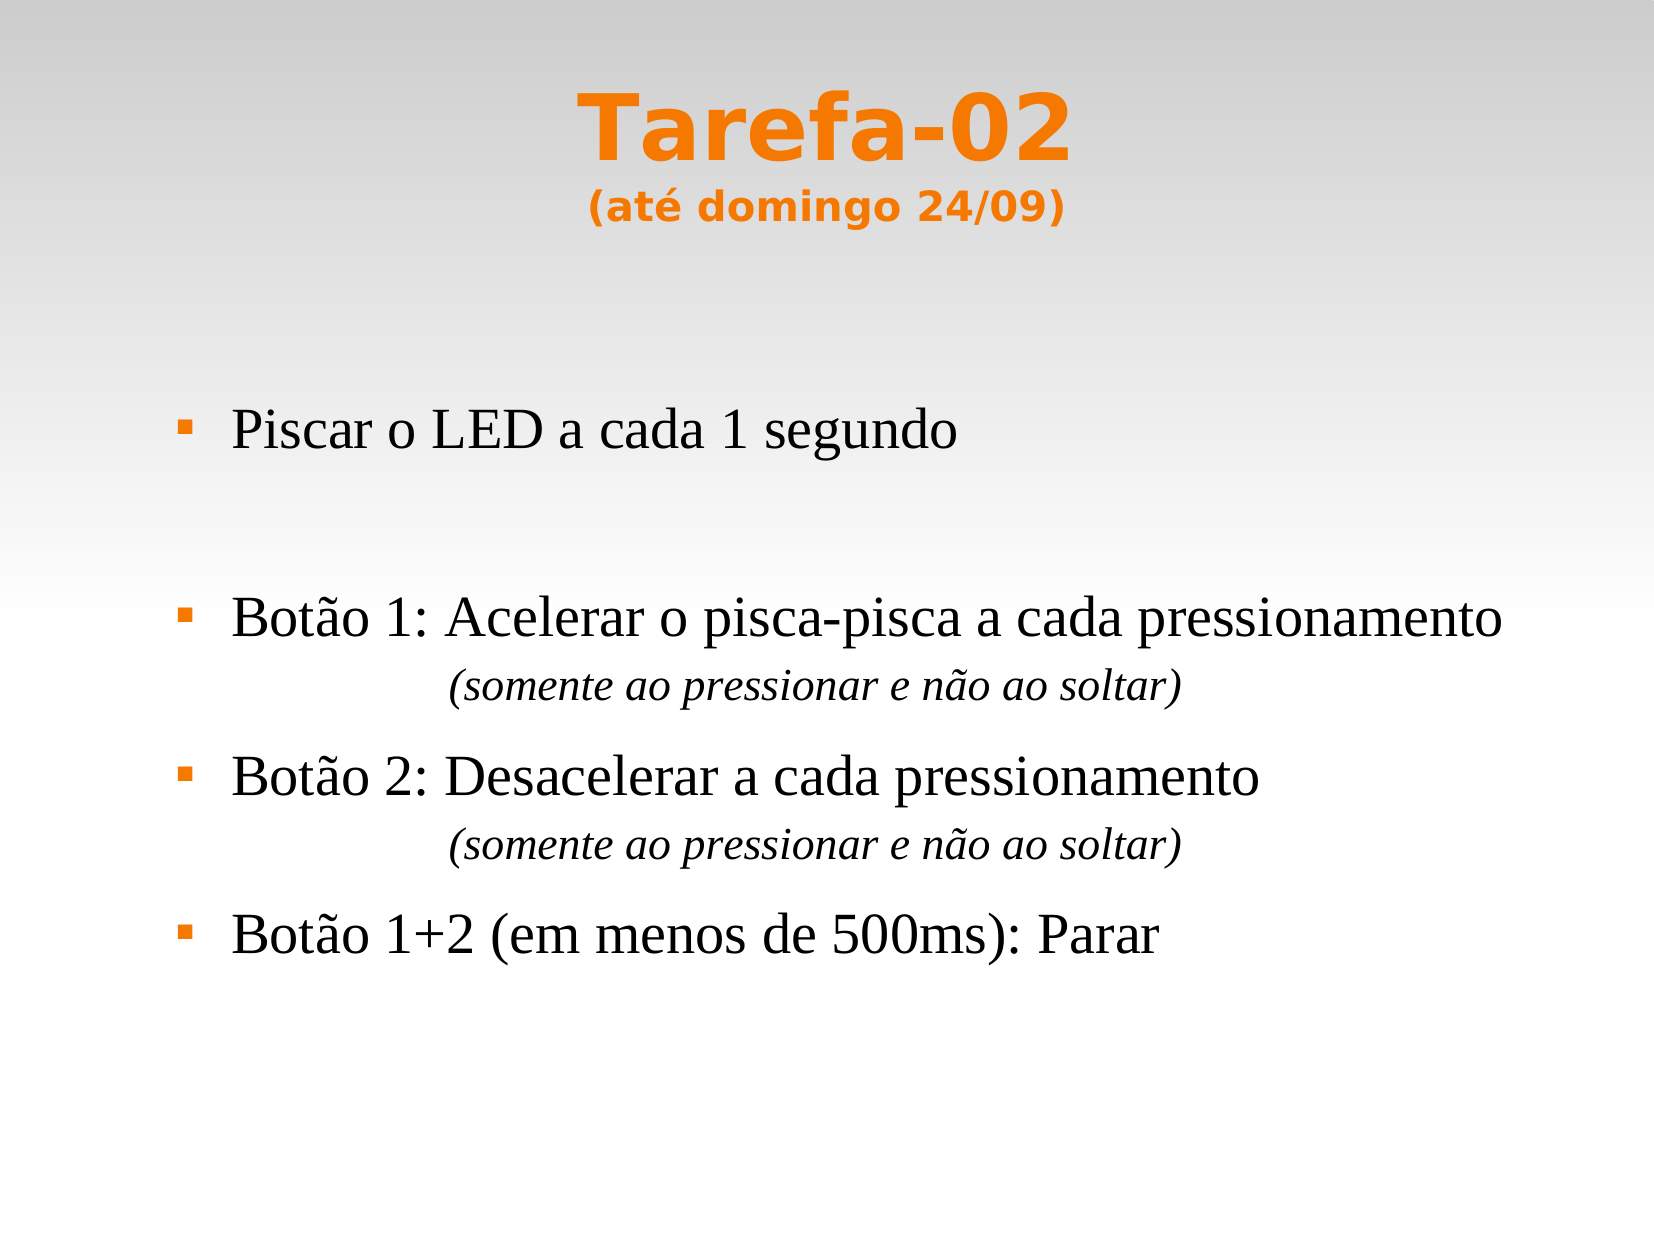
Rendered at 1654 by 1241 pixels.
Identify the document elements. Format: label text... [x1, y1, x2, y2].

list Piscar o LED a cada 1 segundo Botão 1: Acelerar o pisca-pisca a cada pressionamento (somente ao pressionar e não ao soltar) Botão 2: Desacelerar a cada pressionamento (somente ao pressionar e não ao soltar) Botão 1+2 (em menos de 500ms): Parar [89, 302, 1576, 1121]
title Tarefa-02 (até domingo 24/09) [82, 49, 1571, 257]
